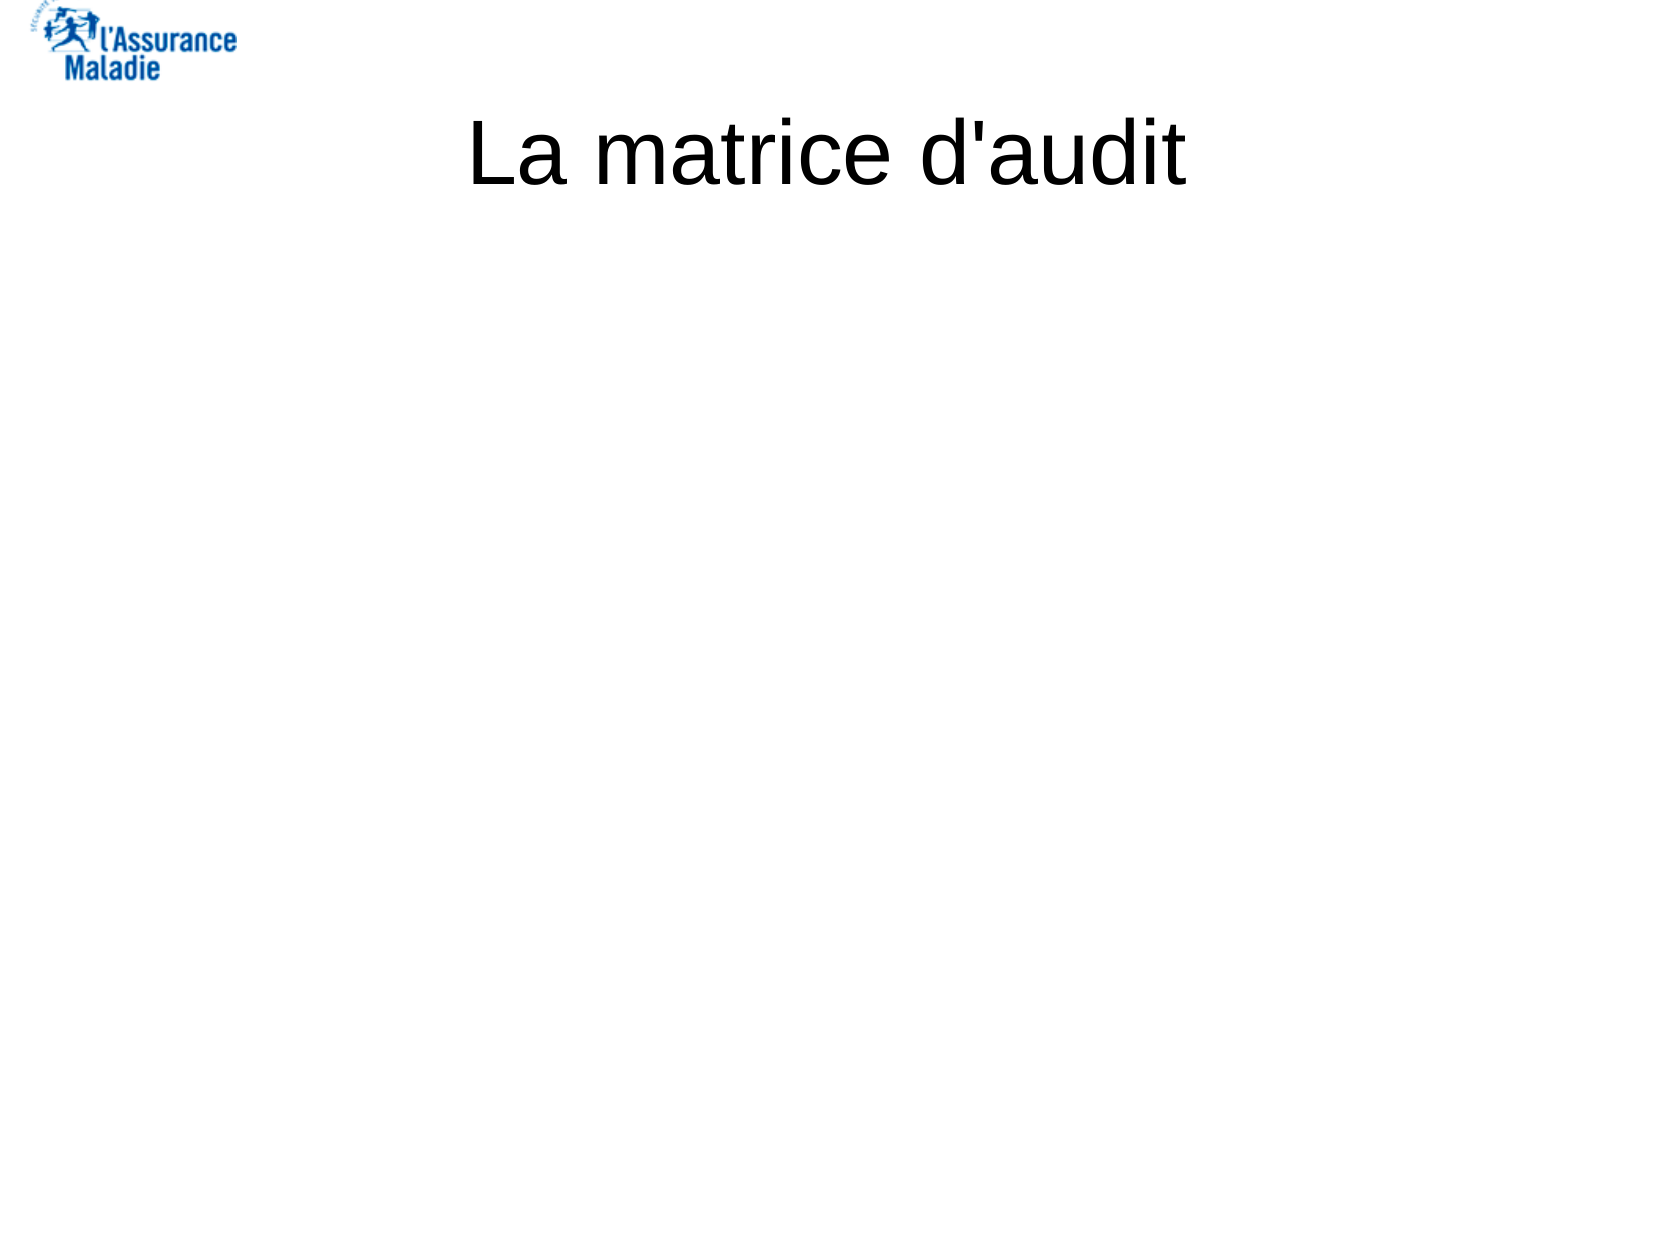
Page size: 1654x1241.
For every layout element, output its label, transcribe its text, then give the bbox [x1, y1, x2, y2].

title La matrice d'audit [82, 49, 1571, 257]
picture [9, 0, 237, 82]
